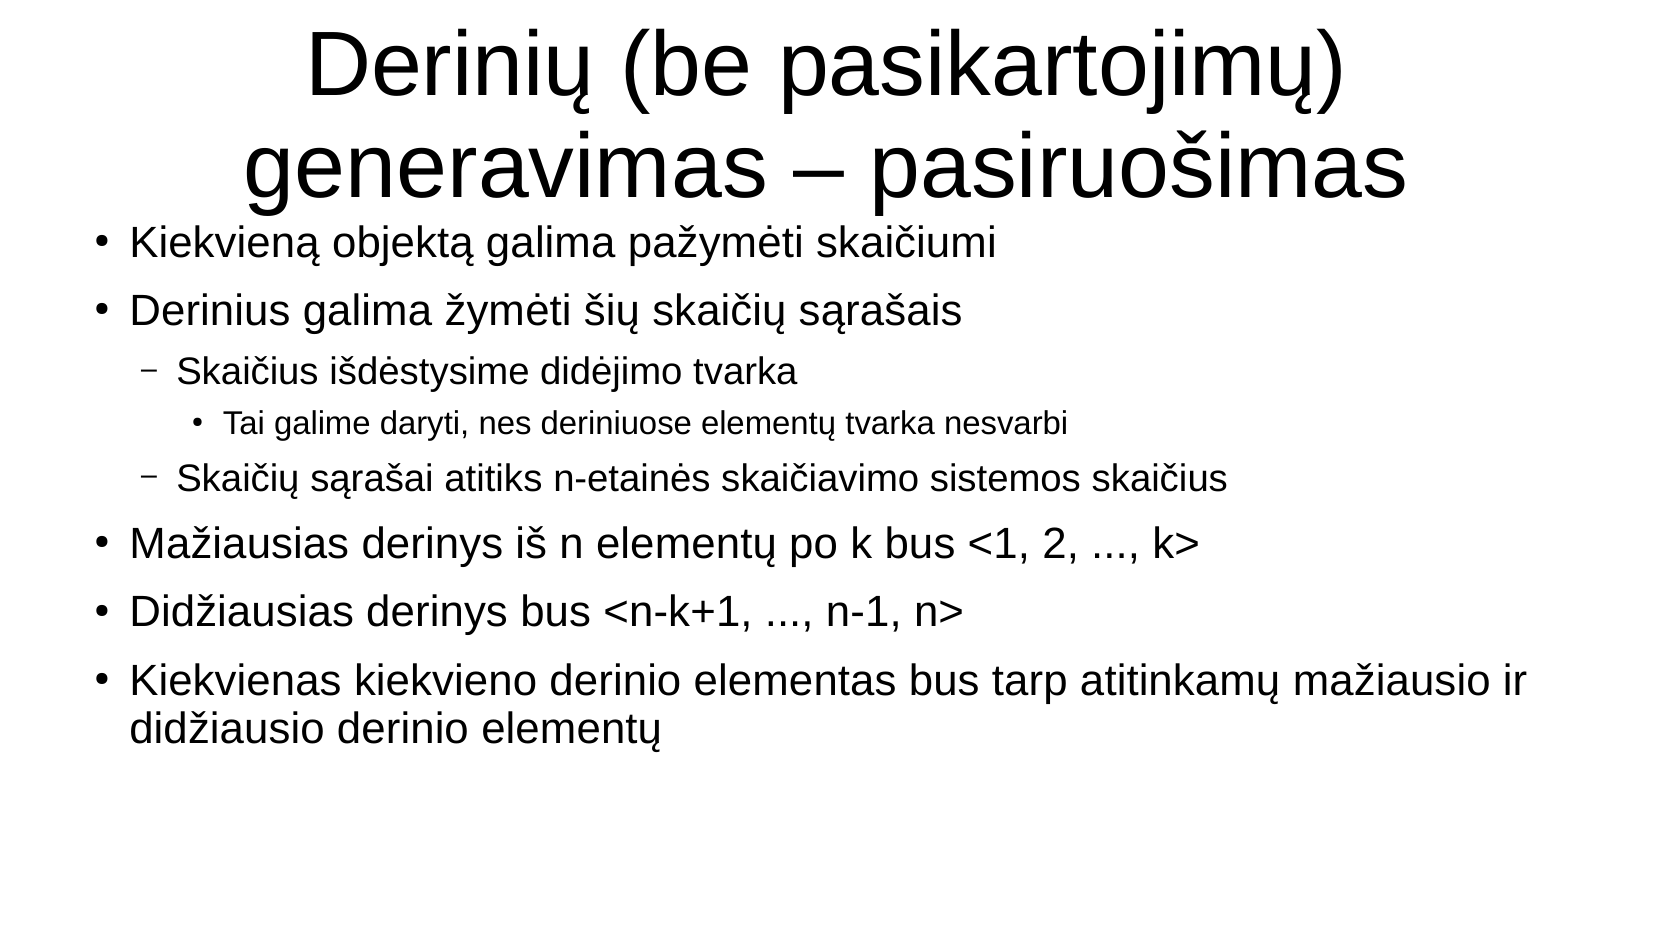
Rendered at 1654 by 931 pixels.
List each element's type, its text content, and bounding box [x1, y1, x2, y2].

title Derinių (be pasikartojimų) generavimas – pasiruošimas [82, 12, 1571, 217]
list Kiekvieną objektą galima pažymėti skaičiumi Derinius galima žymėti šių skaičių sąrašais Skaičius išdėstysime didėjimo tvarka Tai galime daryti, nes deriniuose elementų tvarka nesvarbi Skaičių sąrašai atitiks n-etainės skaičiavimo sistemos skaičius Mažiausias derinys iš n elementų po k bus <1, 2, ..., k> Didžiausias derinys bus <n-k+1, ..., n-1, n> Kiekvienas kiekvieno derinio elementas bus tarp atitinkamų mažiausio ir didžiausio derinio elementų [82, 217, 1571, 757]
